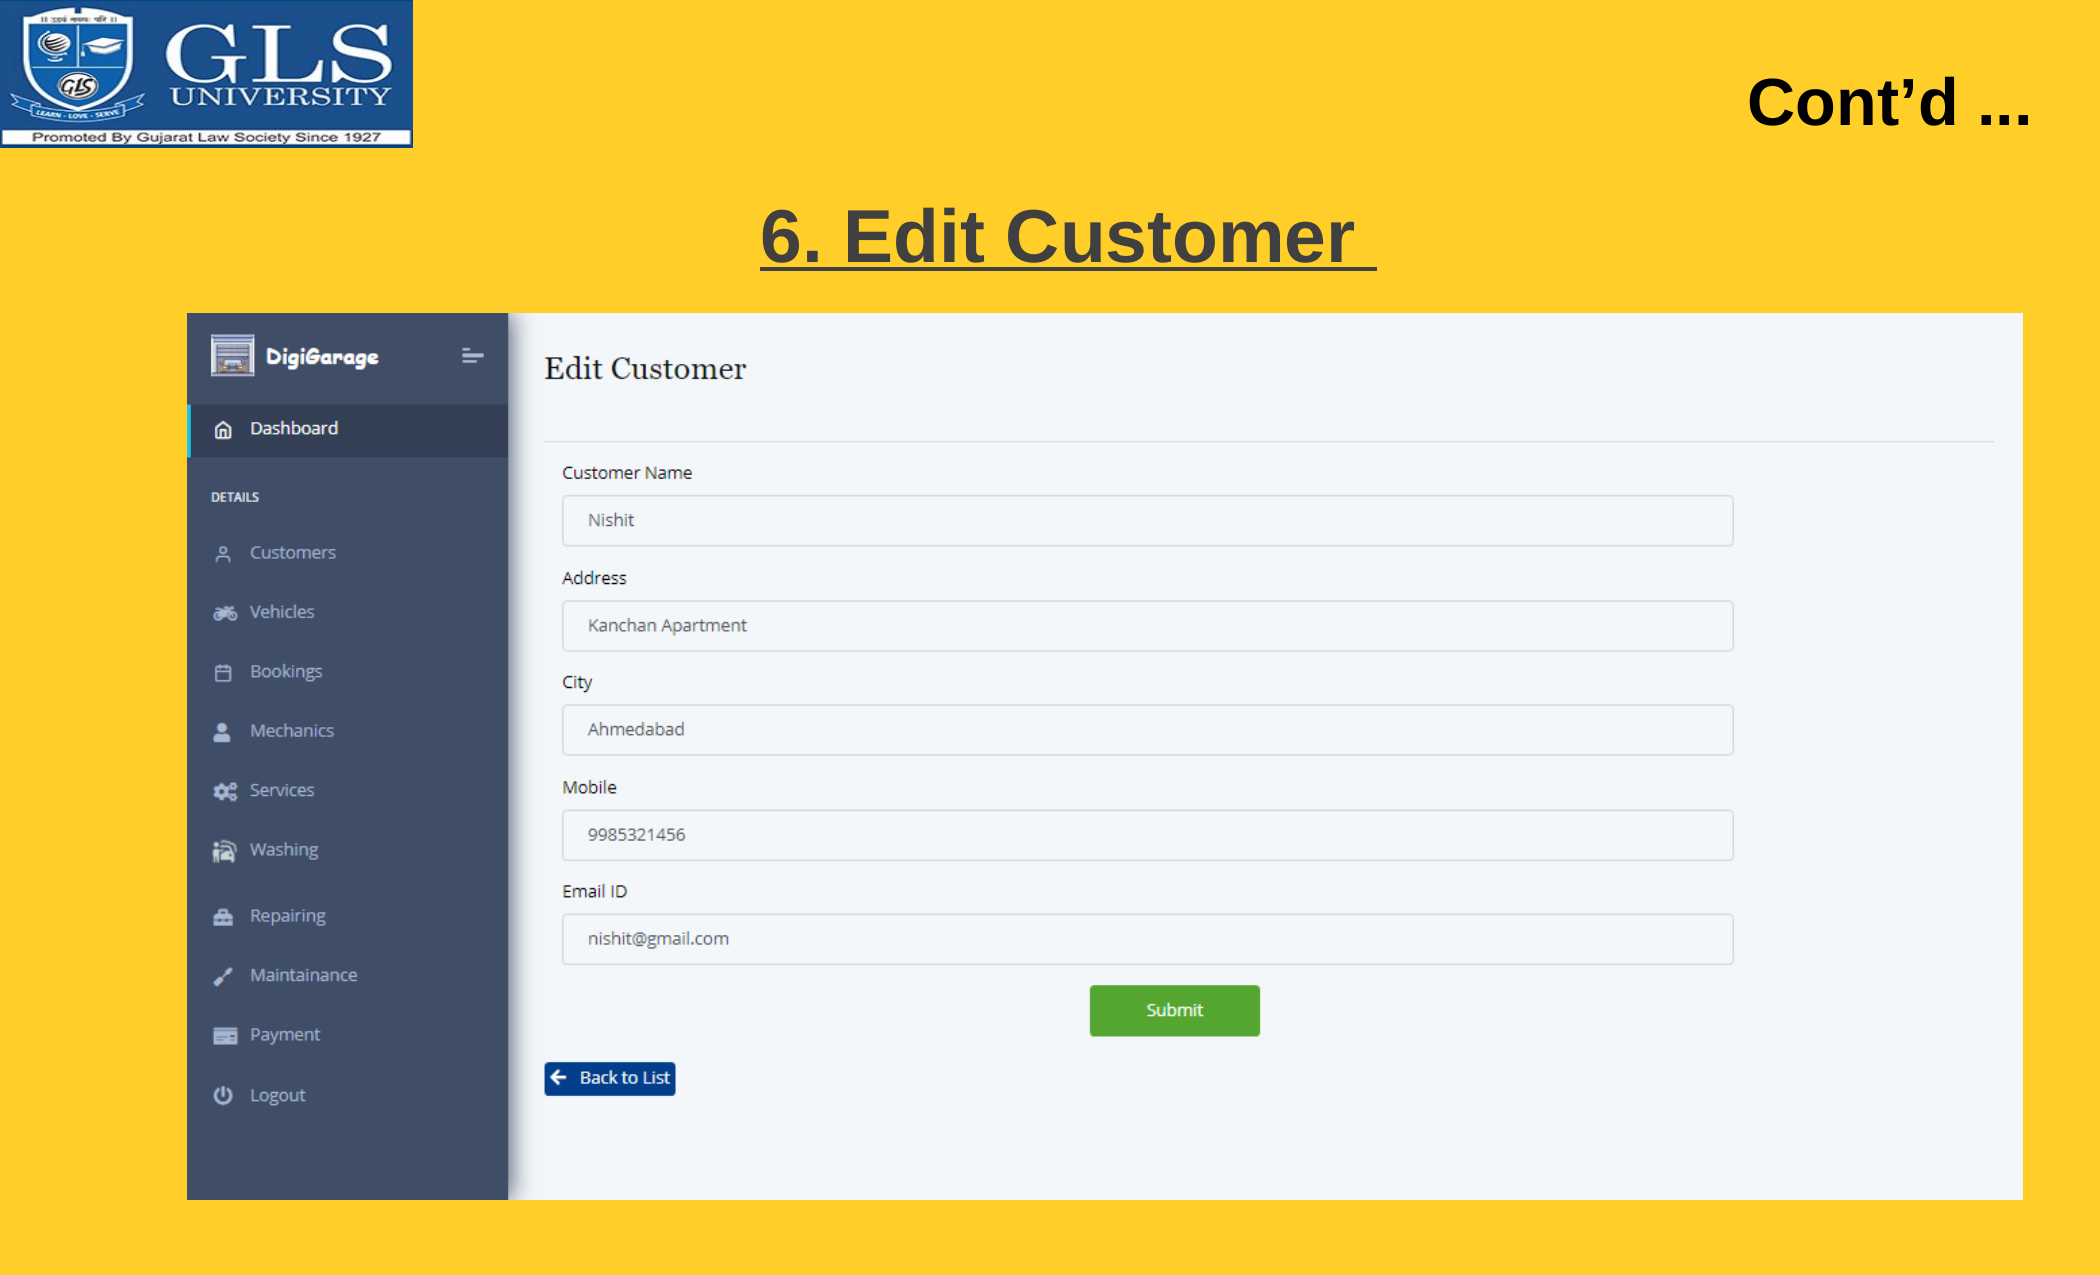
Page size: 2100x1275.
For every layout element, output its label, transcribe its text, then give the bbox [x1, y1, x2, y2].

text_box Cont’d ... [1732, 57, 2063, 147]
picture [0, 0, 413, 148]
picture [187, 313, 2023, 1201]
text_box 6. Edit Customer [675, 187, 1463, 313]
